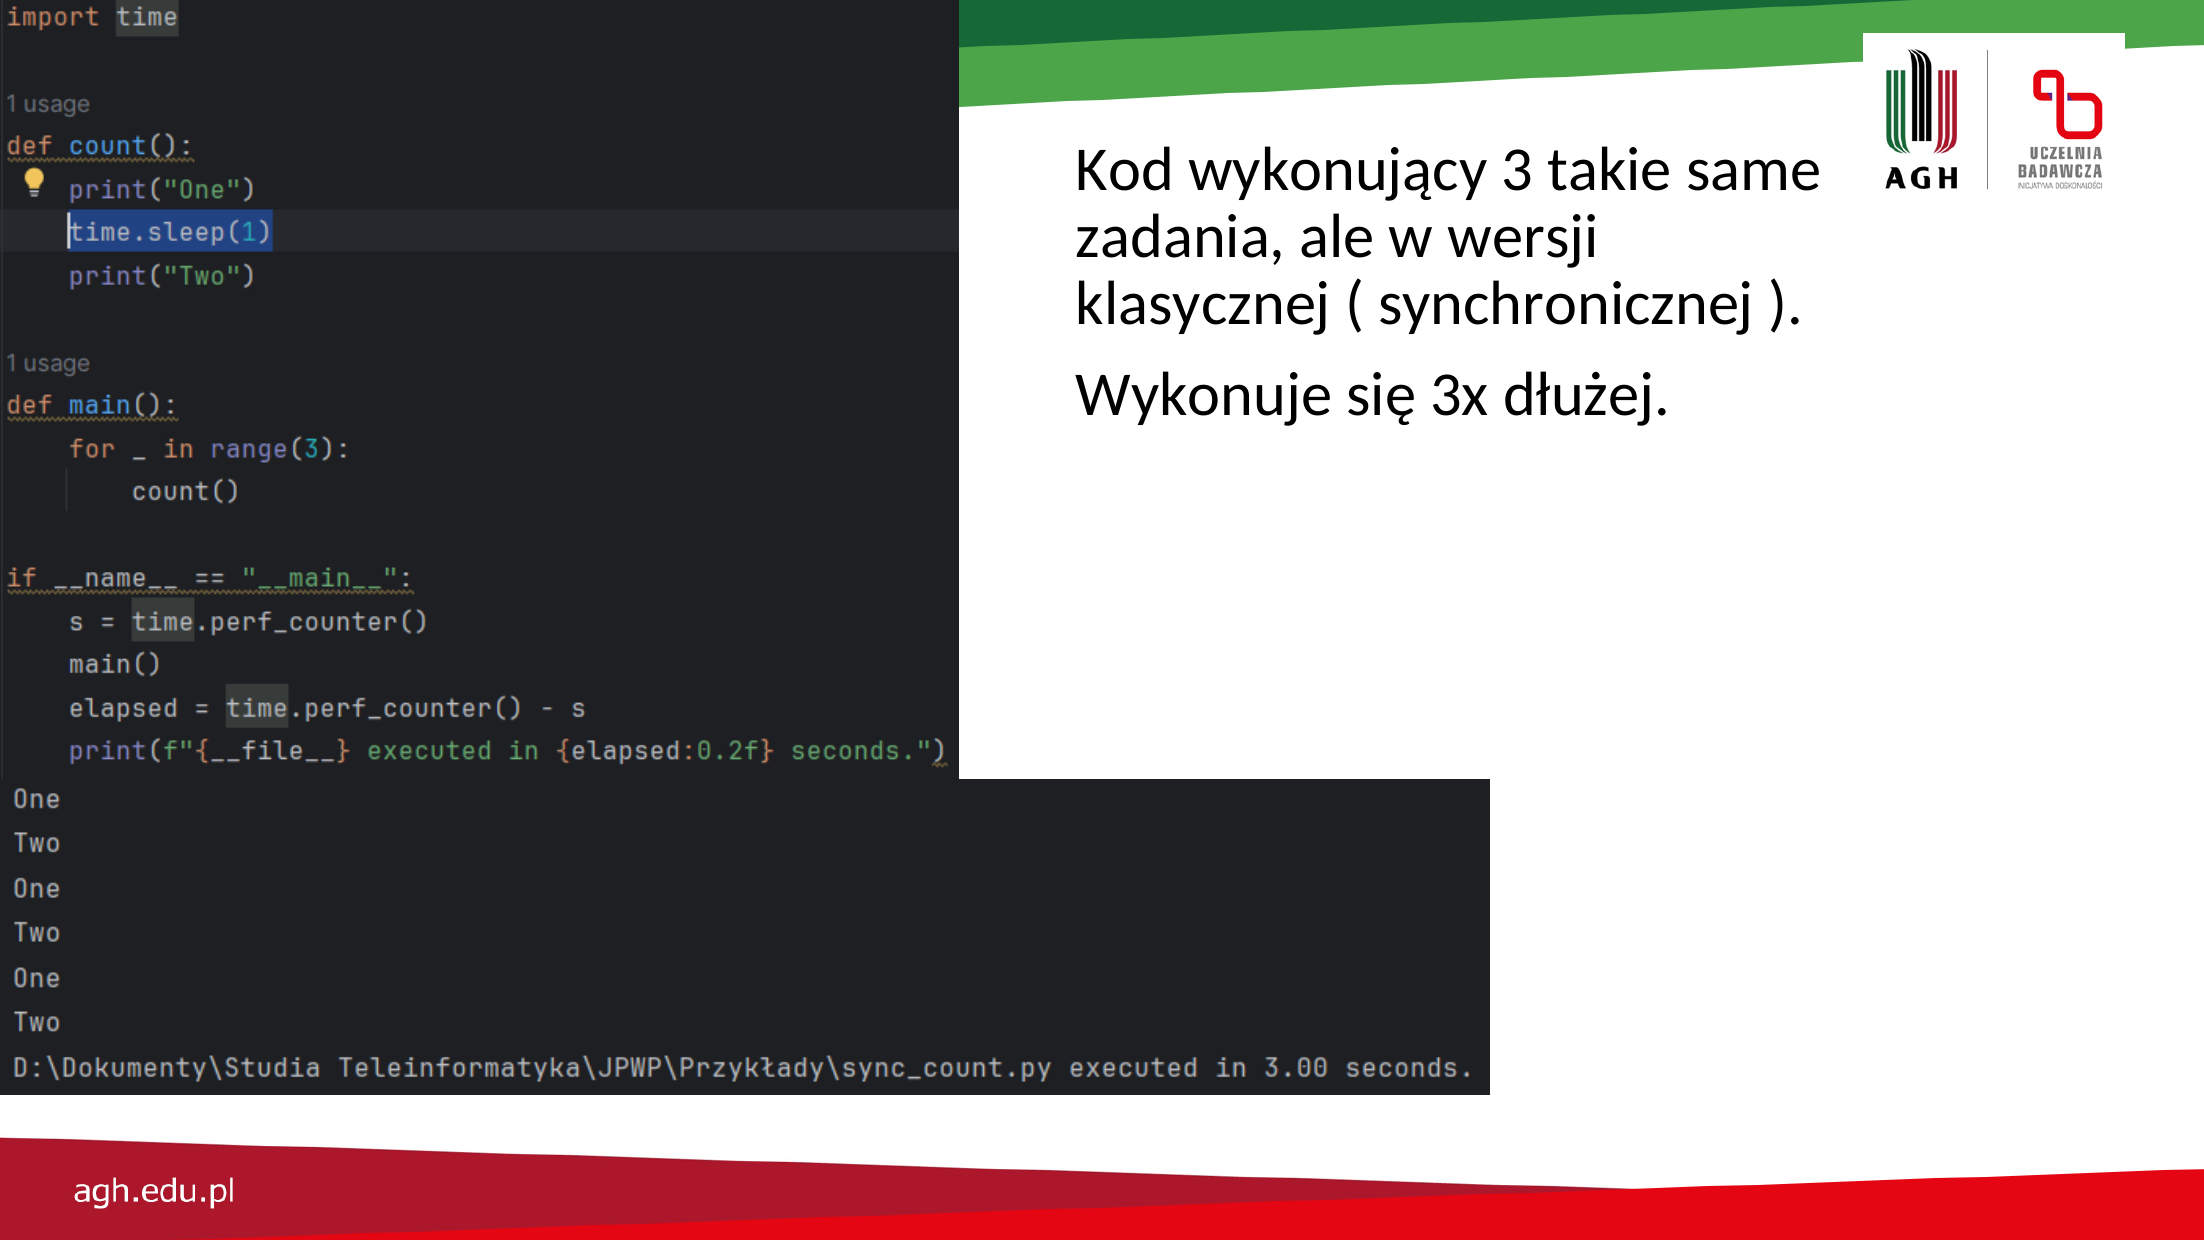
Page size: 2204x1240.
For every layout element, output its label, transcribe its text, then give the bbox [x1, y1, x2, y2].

picture [0, 0, 2204, 1240]
list Kod wykonujący 3 takie same zadania, ale w wersji klasycznej ( synchronicznej ). Wykonuje się 3x dłużej. [1020, 128, 1846, 916]
